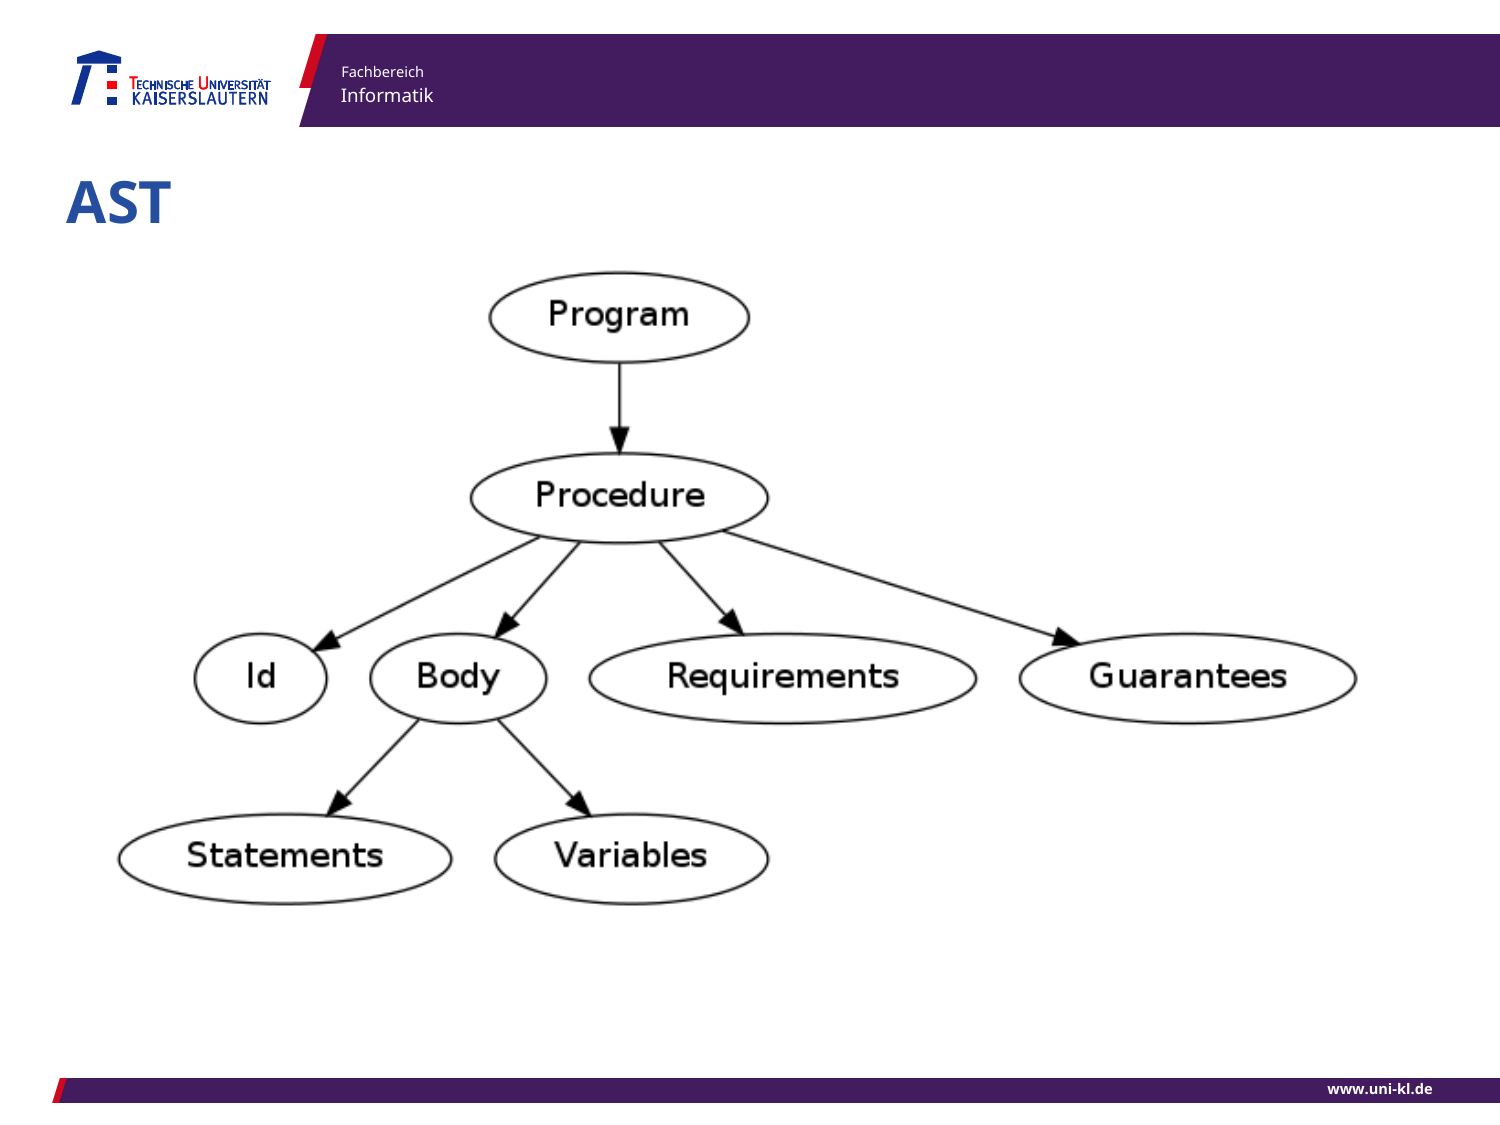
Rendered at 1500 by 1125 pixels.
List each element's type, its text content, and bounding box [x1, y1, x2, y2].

picture [51, 1077, 1500, 1104]
title AST [52, 157, 1426, 243]
picture [298, 33, 1500, 128]
picture [110, 262, 1367, 915]
